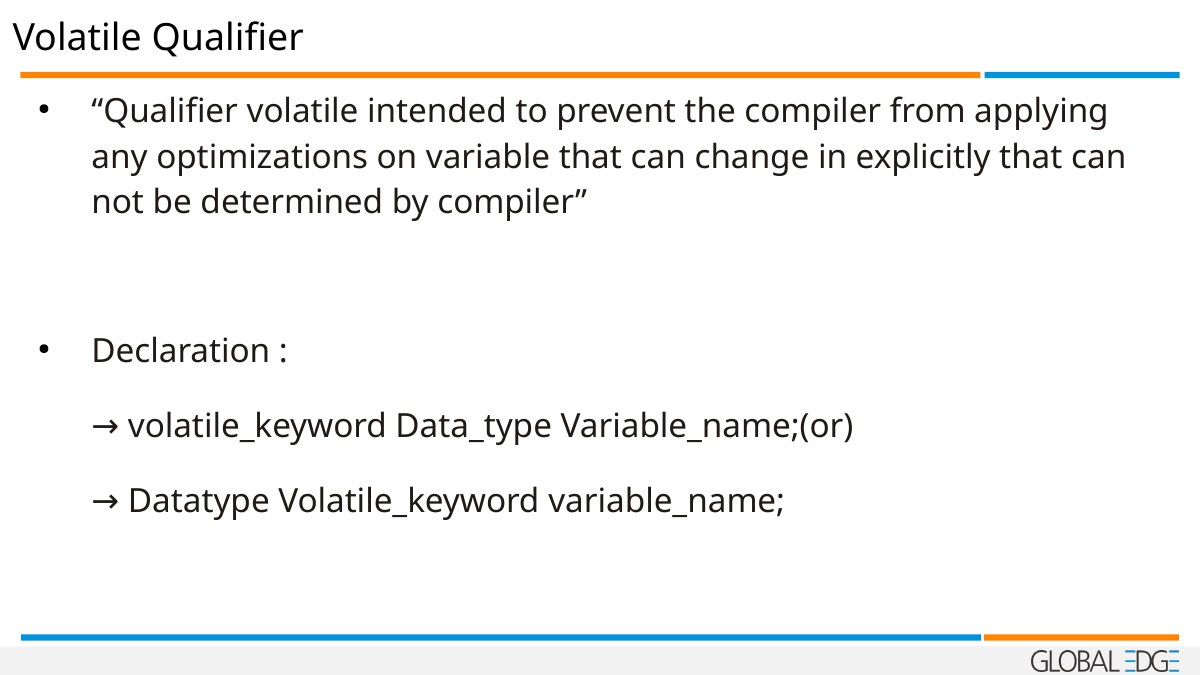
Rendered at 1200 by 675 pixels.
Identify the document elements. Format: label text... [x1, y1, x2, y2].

list “Qualifier volatile intended to prevent the compiler from applying any optimizations on variable that can change in explicitly that can not be determined by compiler” Declaration : → volatile_keyword Data_type Variable_name;(or) → Datatype Volatile_keyword variable_name; [20, 87, 1179, 628]
picture [1031, 650, 1179, 672]
title Volatile Qualifier [12, 9, 1088, 63]
